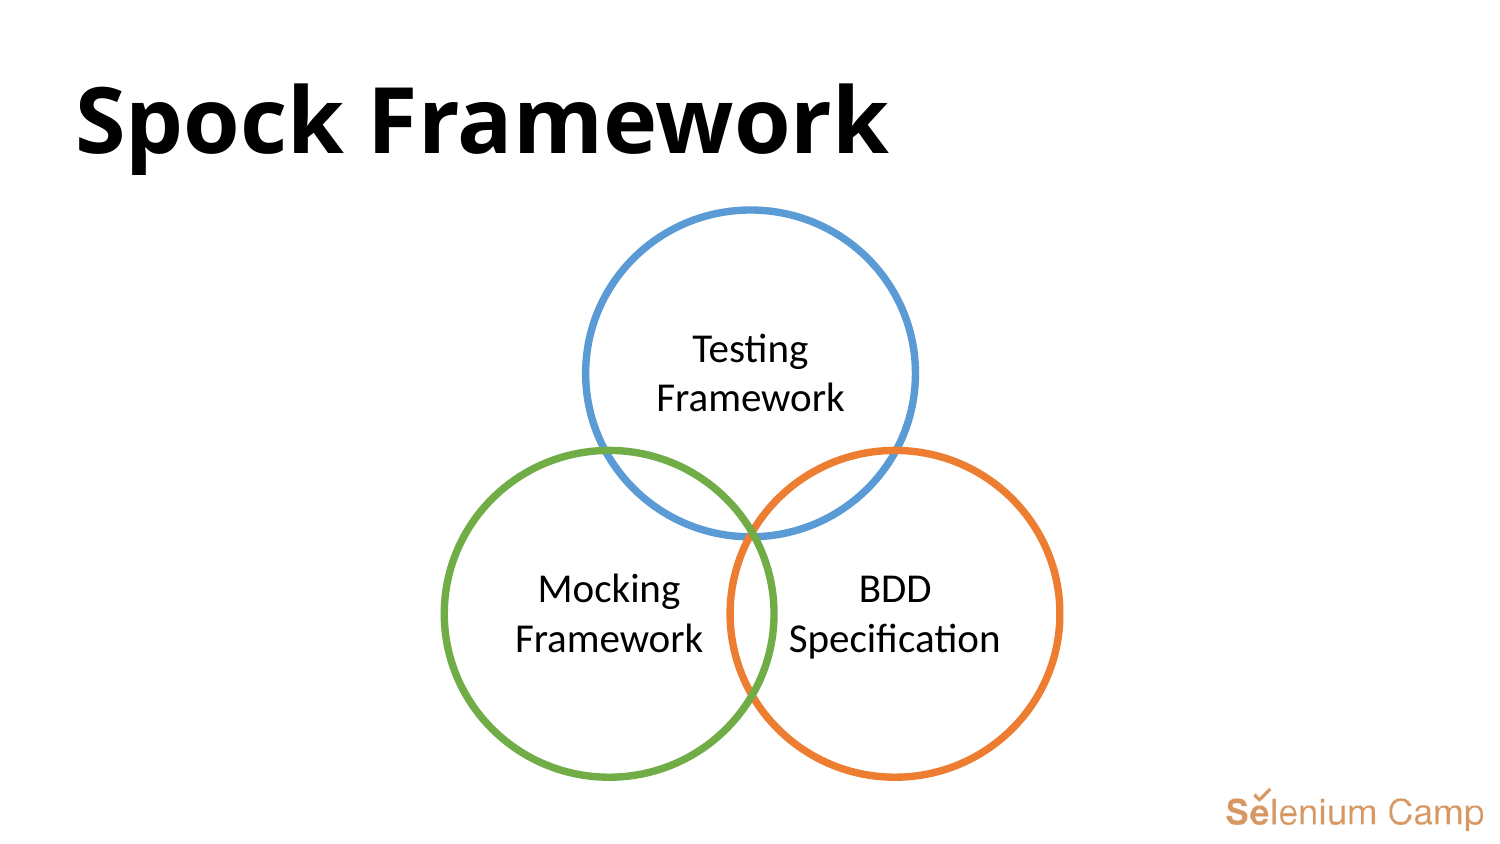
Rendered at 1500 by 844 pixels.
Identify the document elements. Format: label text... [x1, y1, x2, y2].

picture [1226, 787, 1483, 831]
picture [440, 206, 1064, 781]
title Spock Framework [60, 60, 1441, 175]
